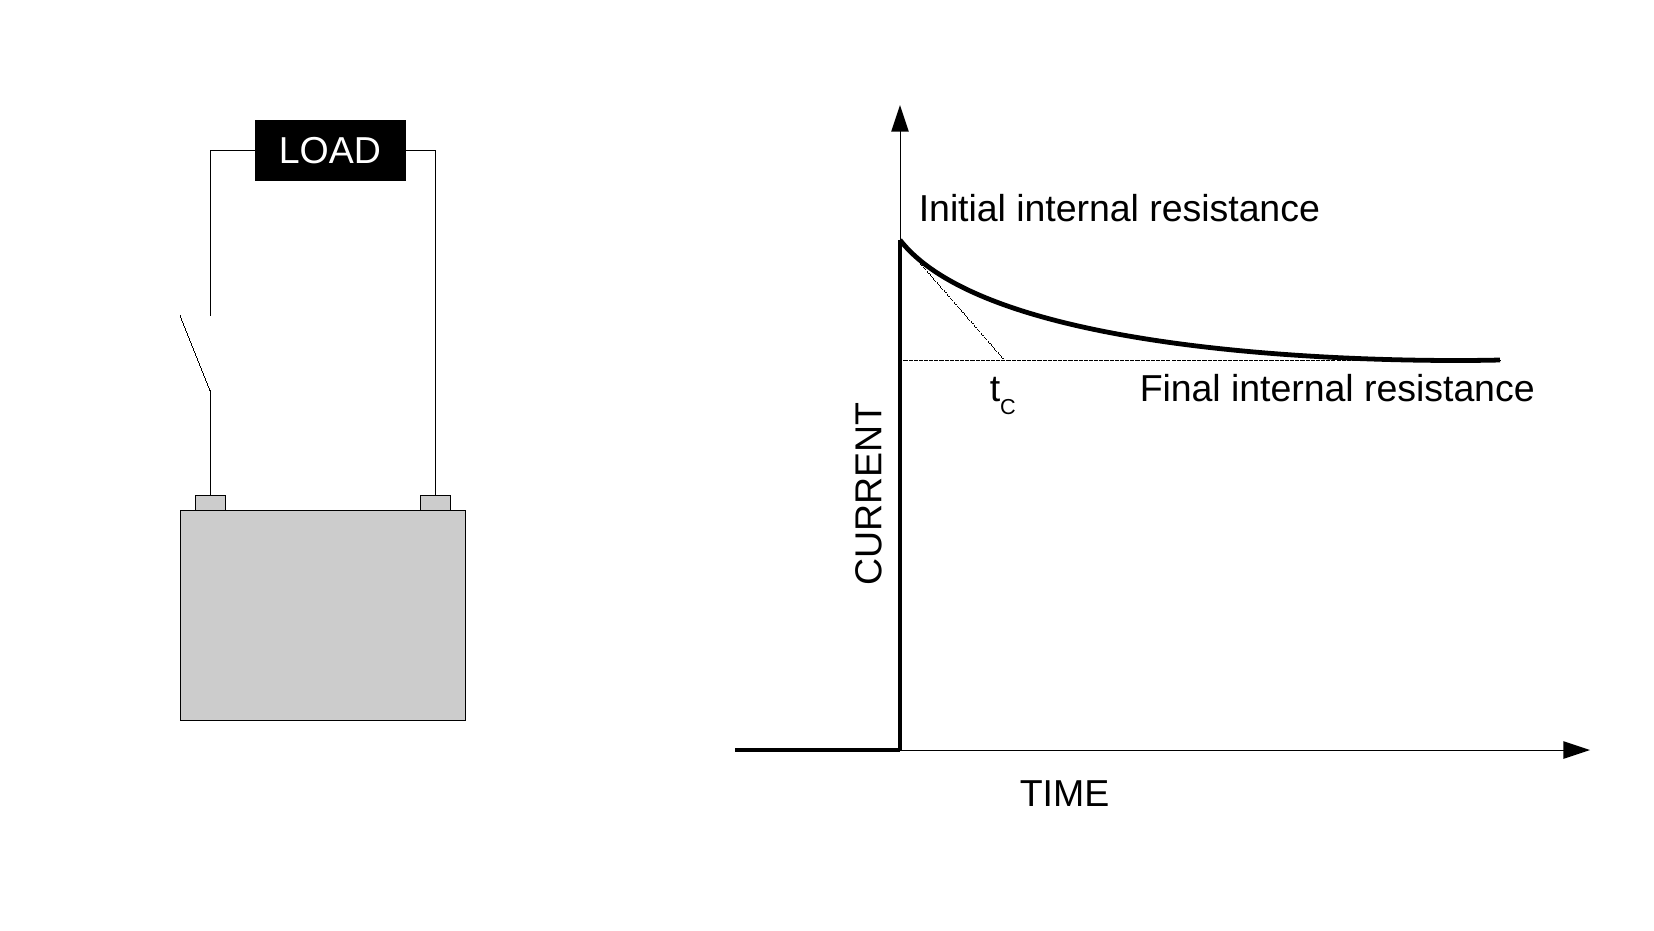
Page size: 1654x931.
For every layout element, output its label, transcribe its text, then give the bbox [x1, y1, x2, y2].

text_box TIME [1005, 765, 1501, 822]
text_box tC [975, 360, 1066, 427]
text_box Final internal resistance [1125, 360, 1550, 418]
text_box CURRENT [840, 387, 897, 601]
text_box LOAD [255, 120, 406, 181]
text_box Initial internal resistance [904, 180, 1336, 237]
text_box [180, 495, 466, 721]
